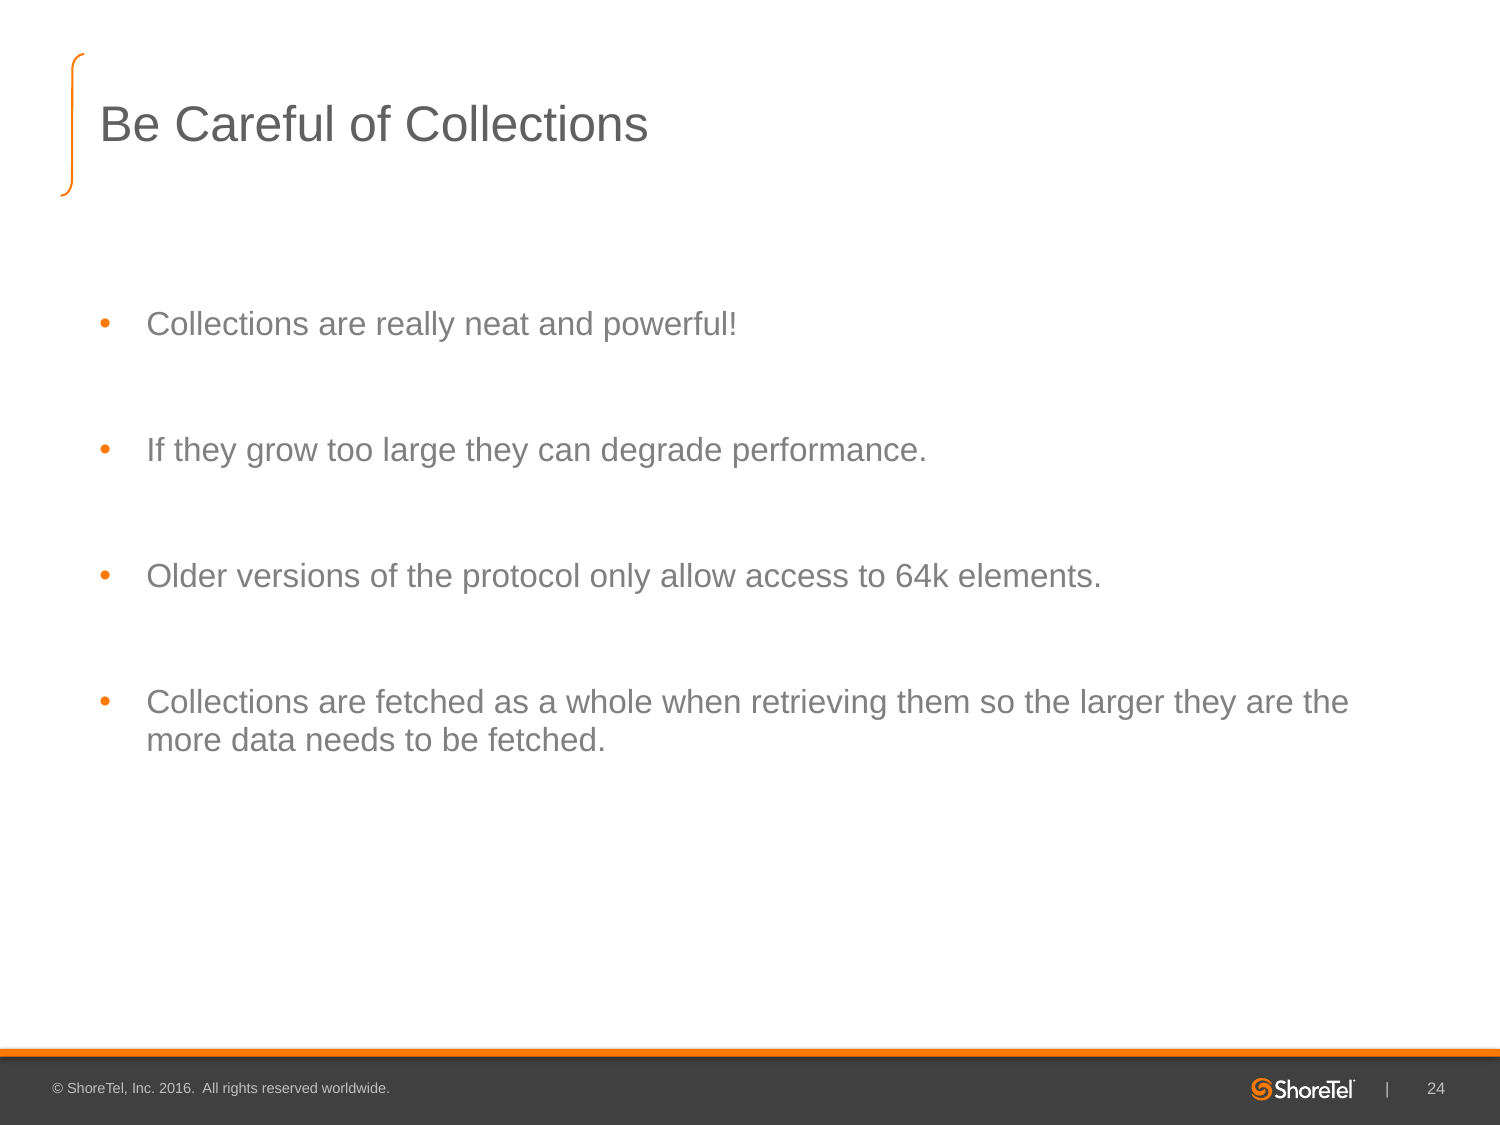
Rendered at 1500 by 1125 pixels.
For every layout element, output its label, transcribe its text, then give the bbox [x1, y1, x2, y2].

list Collections are really neat and powerful! If they grow too large they can degrade performance. Older versions of the protocol only allow access to 64k elements. Collections are fetched as a whole when retrieving them so the larger they are the more data needs to be fetched. [84, 297, 1450, 946]
title Be Careful of Collections [84, 53, 1235, 196]
